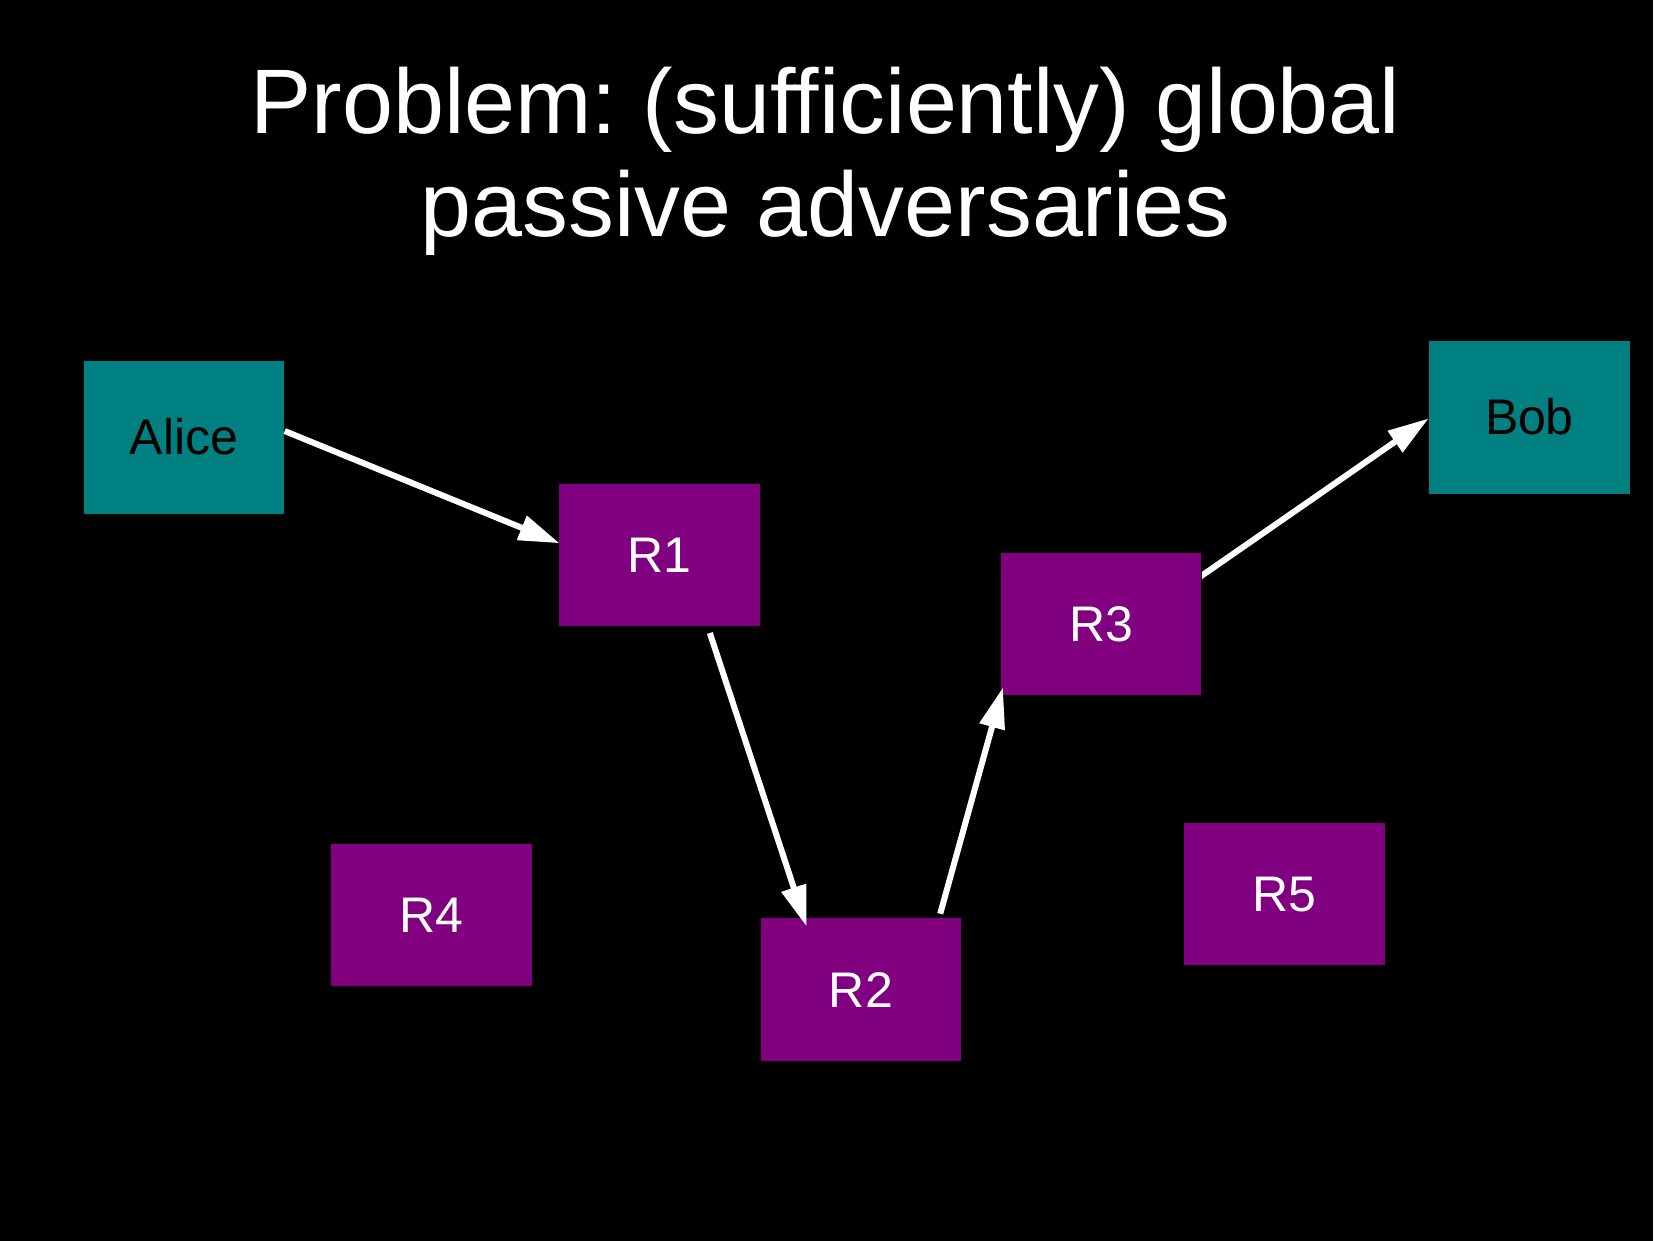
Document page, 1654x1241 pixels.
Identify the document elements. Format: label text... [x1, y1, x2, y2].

text_box Alice [83, 360, 285, 515]
title Problem: (sufficiently) global passive adversaries [82, 49, 1571, 257]
text_box R3 [1000, 552, 1202, 696]
text_box R2 [760, 917, 962, 1062]
text_box R5 [1183, 822, 1386, 966]
text_box R4 [330, 843, 533, 987]
text_box Bob [1428, 340, 1631, 495]
text_box R1 [558, 483, 761, 627]
